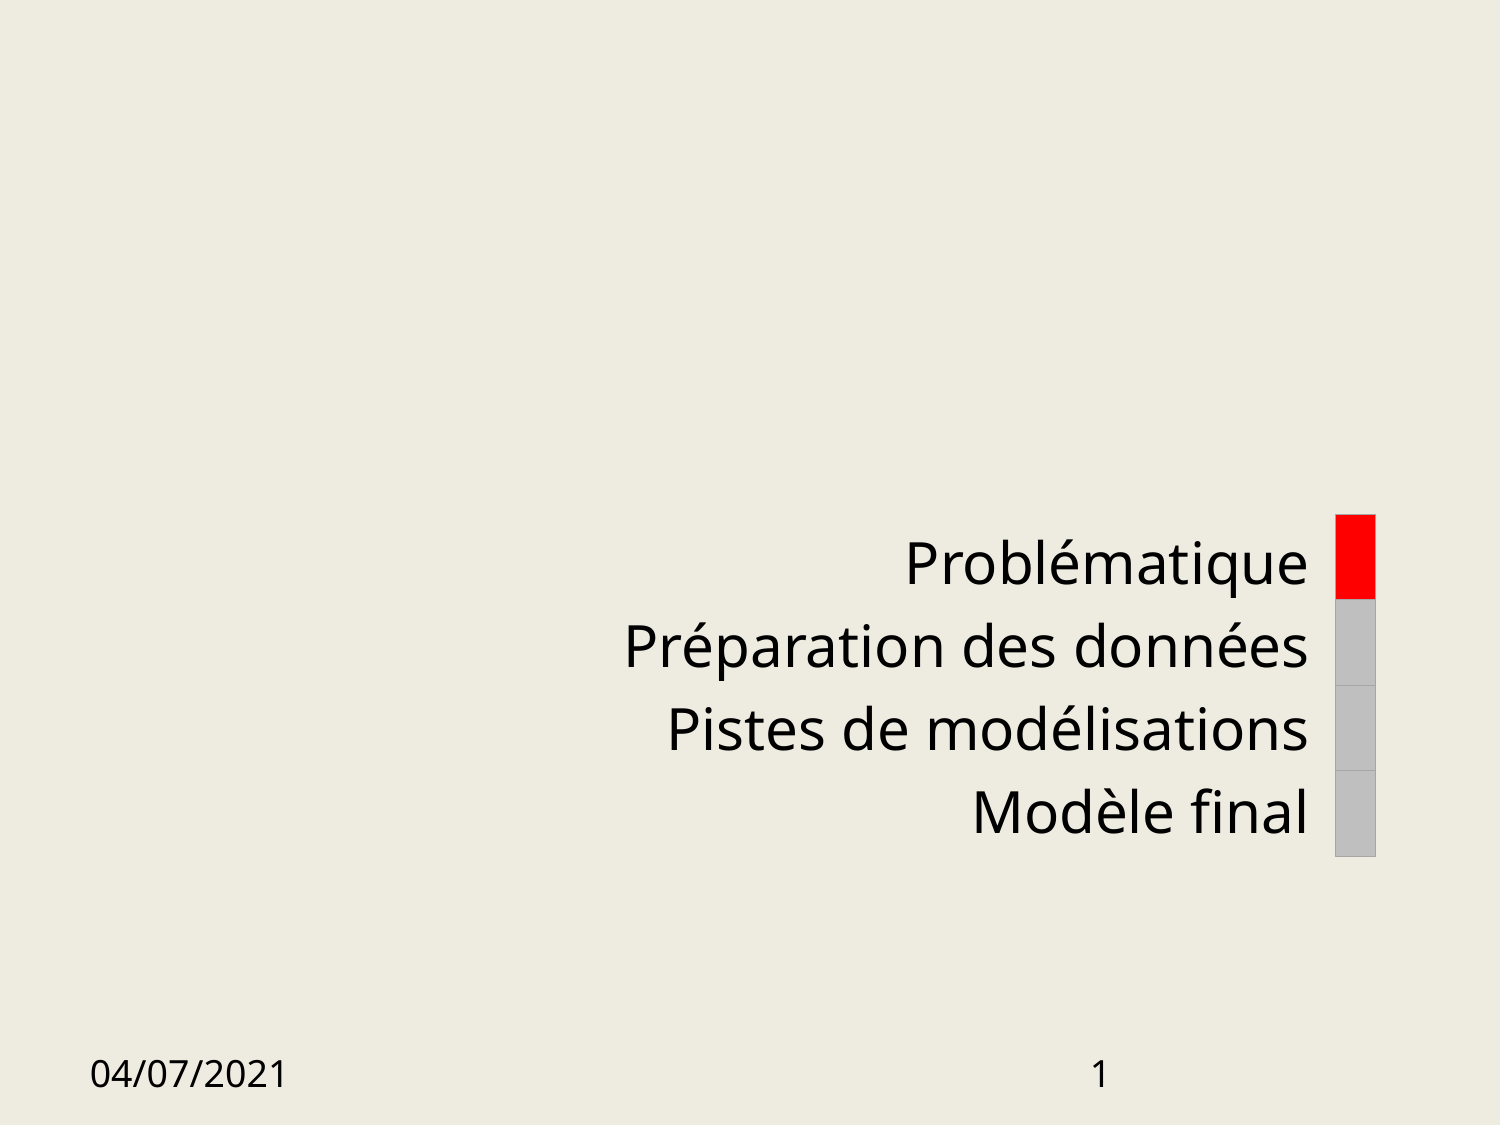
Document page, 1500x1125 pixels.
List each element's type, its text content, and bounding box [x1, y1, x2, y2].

slide_number <numéro> [1074, 1042, 1425, 1103]
text_box Problématique Préparation des données Pistes de modélisations Modèle final [586, 518, 1325, 869]
slide_number 04/07/2021 [75, 1042, 425, 1103]
text_box [1335, 514, 1376, 857]
